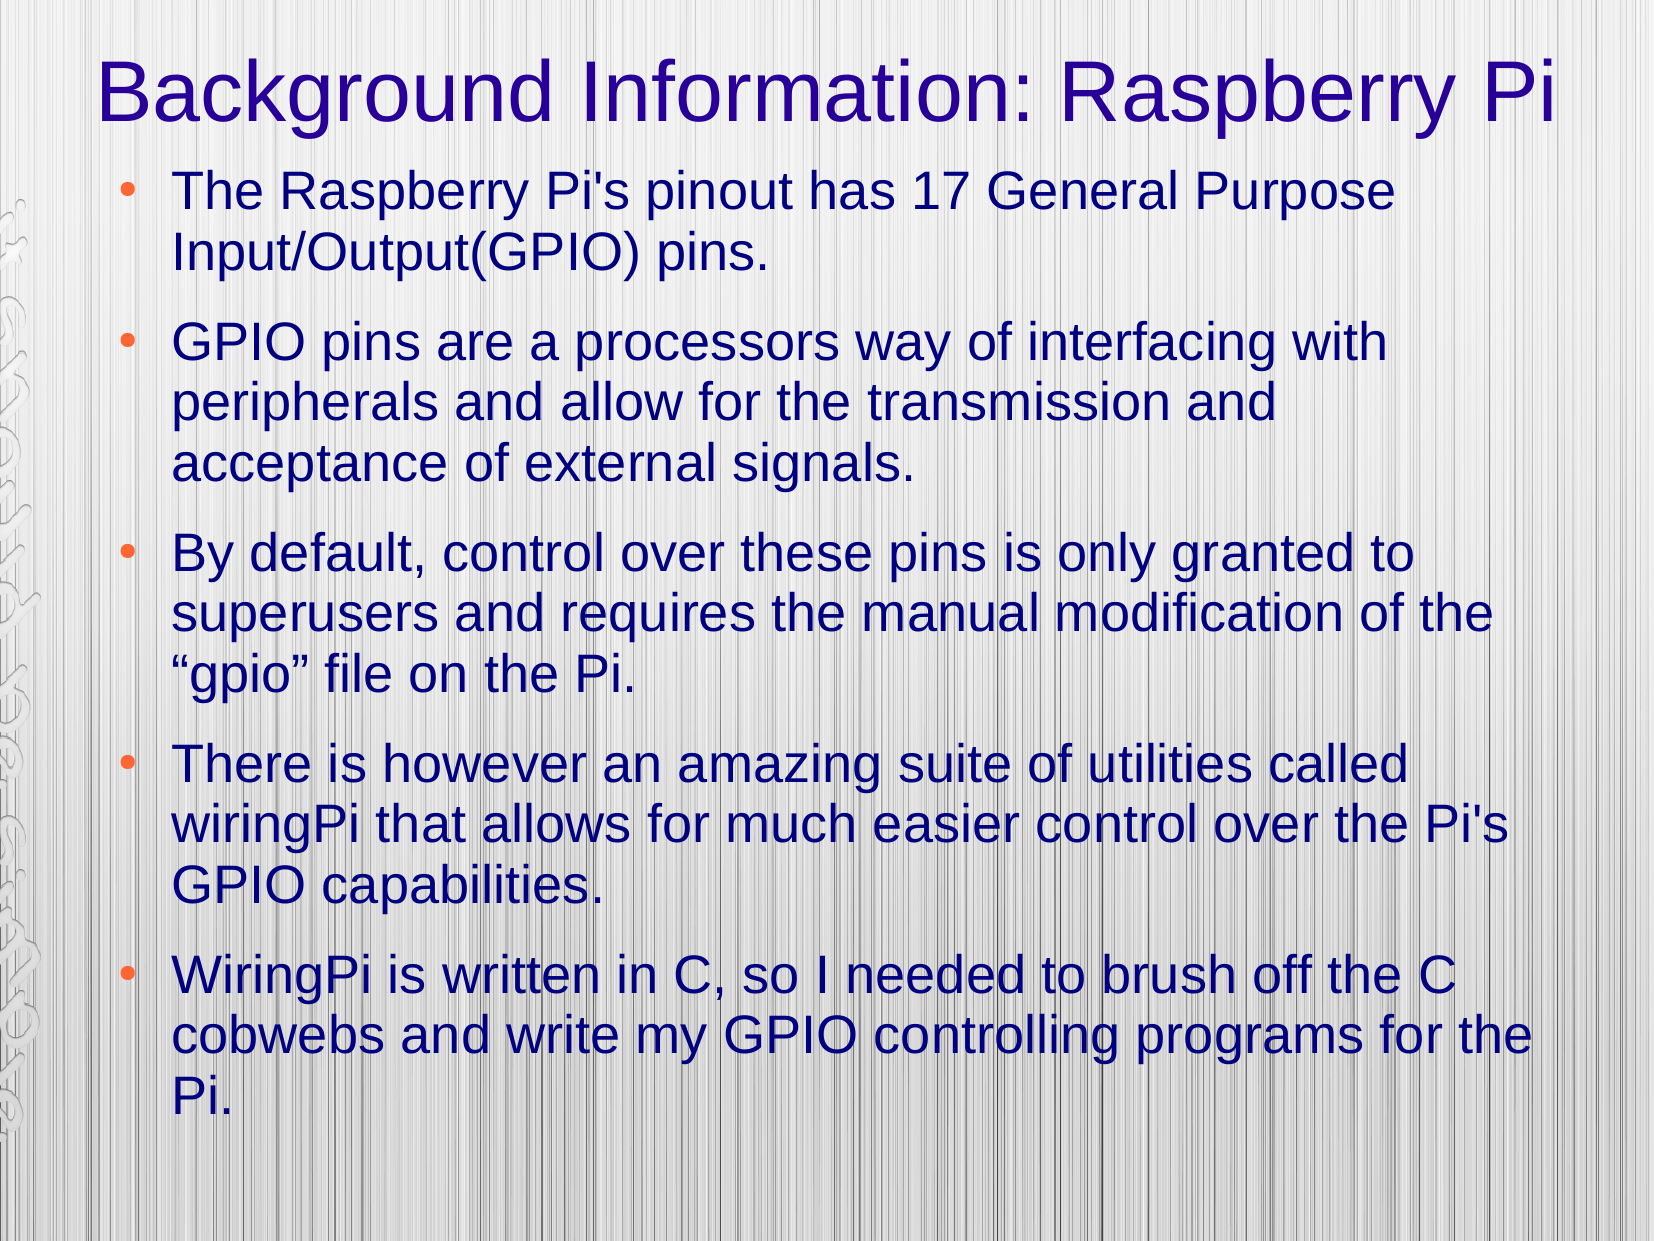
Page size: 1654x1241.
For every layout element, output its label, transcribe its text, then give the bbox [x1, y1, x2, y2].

picture [0, 0, 1654, 1241]
title Background Information: Raspberry Pi [82, 0, 1571, 196]
list The Raspberry Pi's pinout has 17 General Purpose Input/Output(GPIO) pins. GPIO pins are a processors way of interfacing with peripherals and allow for the transmission and acceptance of external signals. By default, control over these pins is only granted to superusers and requires the manual modification of the “gpio” file on the Pi. There is however an amazing suite of utilities called wiringPi that allows for much easier control over the Pi's GPIO capabilities. WiringPi is written in C, so I needed to brush off the C cobwebs and write my GPIO controlling programs for the Pi. [100, 160, 1554, 1127]
